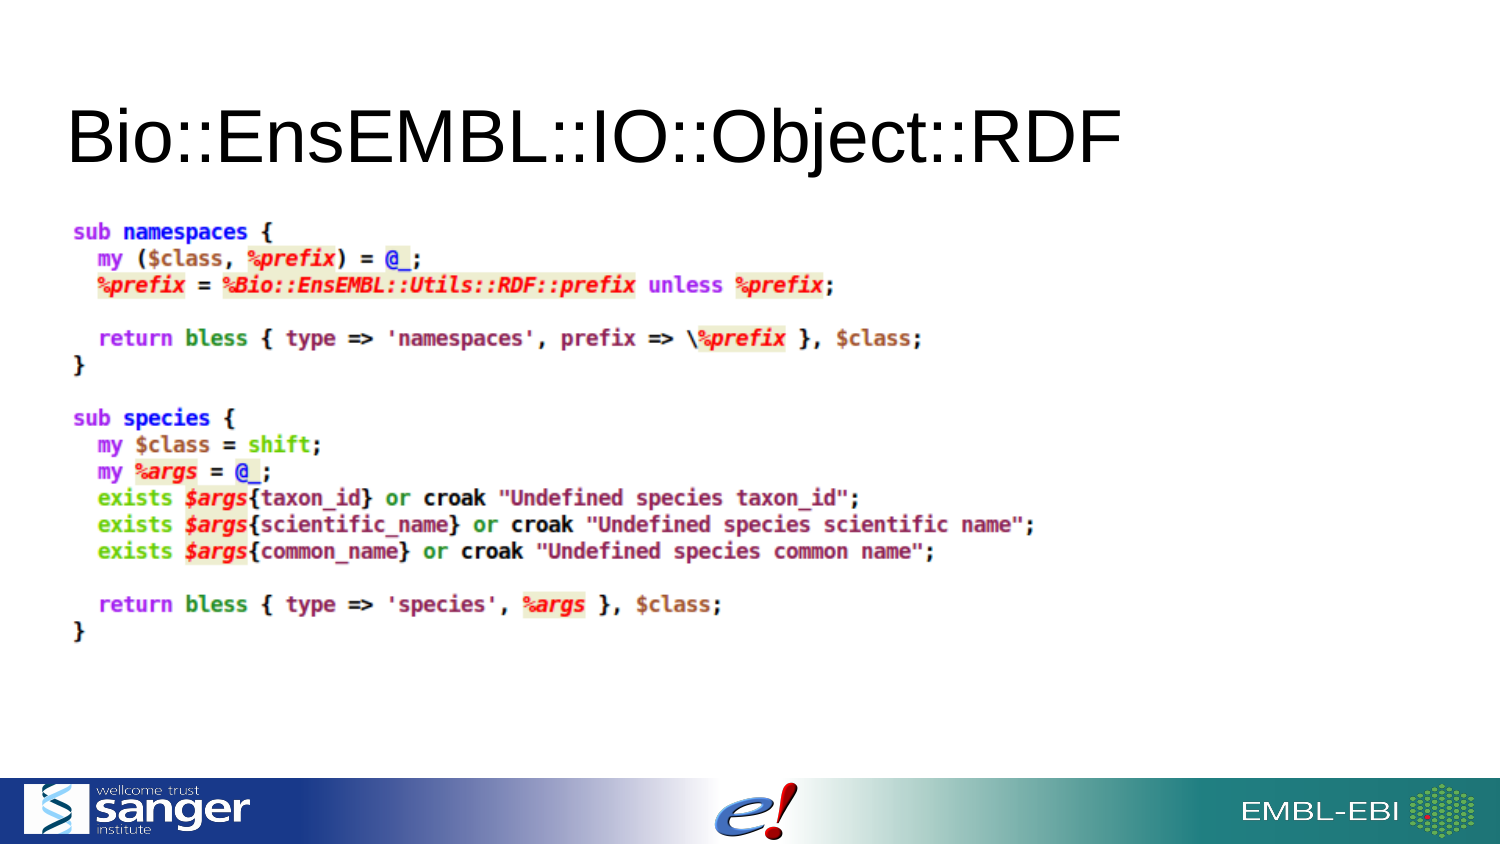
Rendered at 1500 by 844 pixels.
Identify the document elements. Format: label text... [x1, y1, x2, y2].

picture [0, 778, 1500, 844]
title Bio::EnsEMBL::IO::Object::RDF [51, 72, 1449, 167]
picture [51, 188, 1080, 679]
